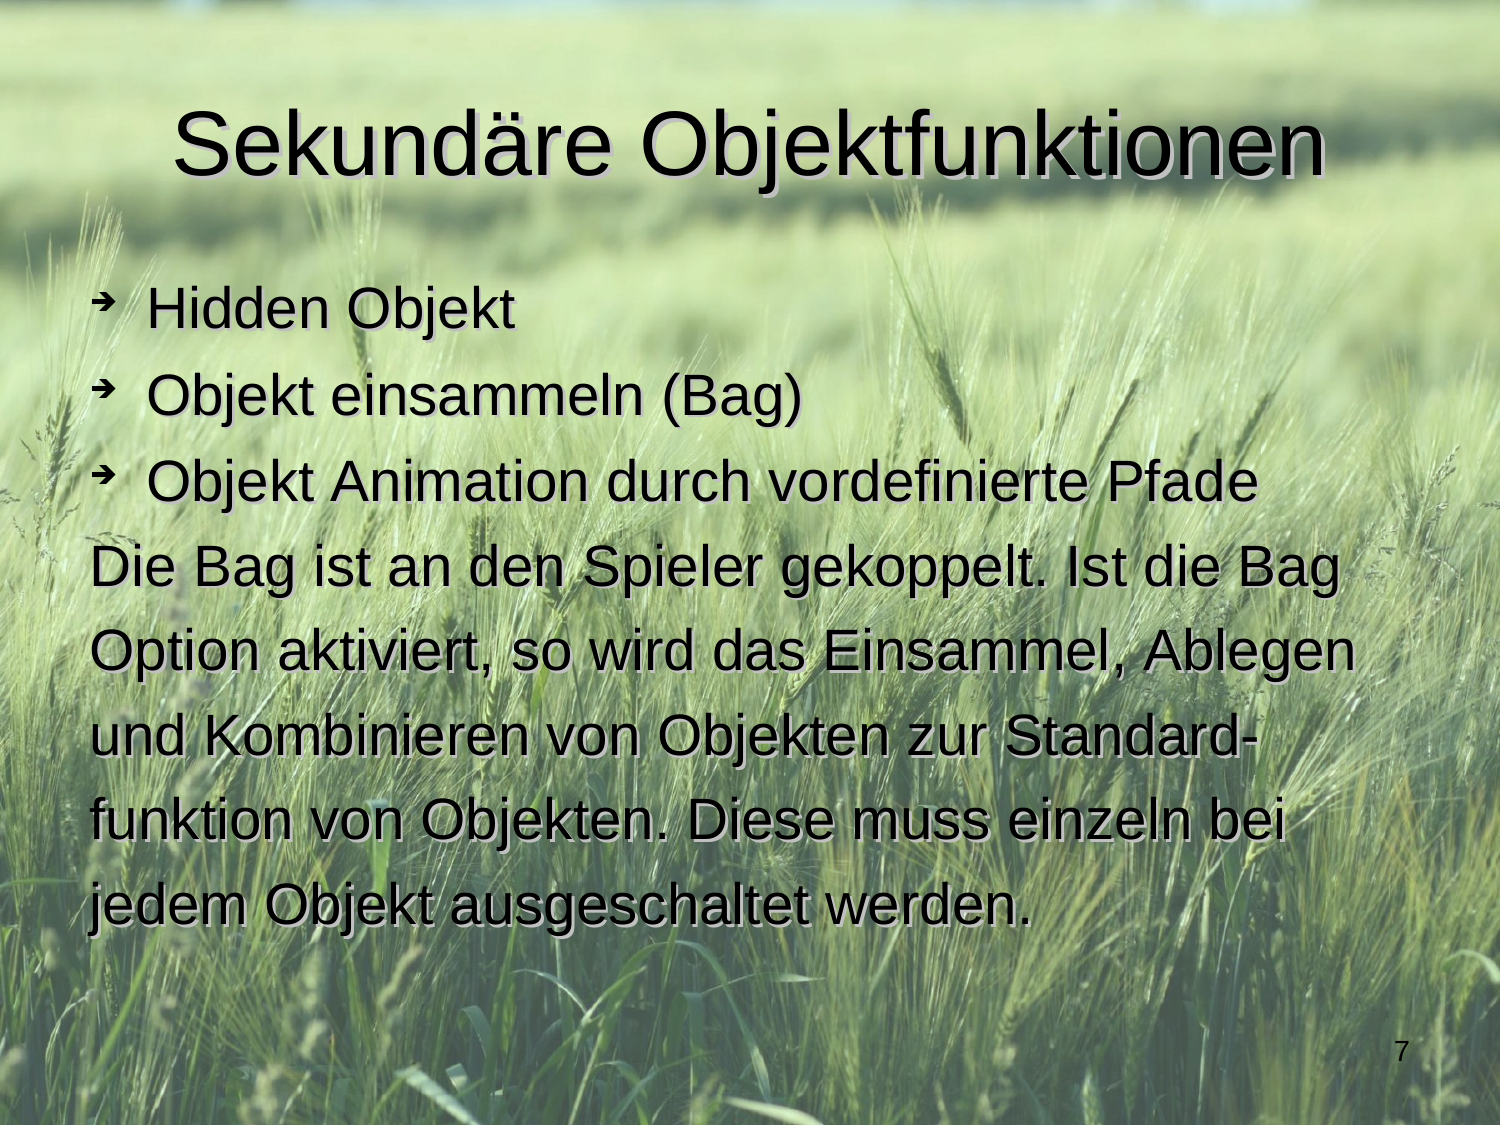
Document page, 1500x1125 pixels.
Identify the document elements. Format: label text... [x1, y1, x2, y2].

title Sekundäre Objektfunktionen [75, 13, 1426, 262]
list Hidden Objekt Objekt einsammeln (Bag) Objekt Animation durch vordefinierte Pfade Die Bag ist an den Spieler gekoppelt. Ist die Bag Option aktiviert, so wird das Einsammel, Ablegen und Kombinieren von Objekten zur Standard- funktion von Objekten. Diese muss einzeln bei jedem Objekt ausgeschaltet werden. [75, 262, 1426, 1021]
picture [0, 0, 1500, 1125]
